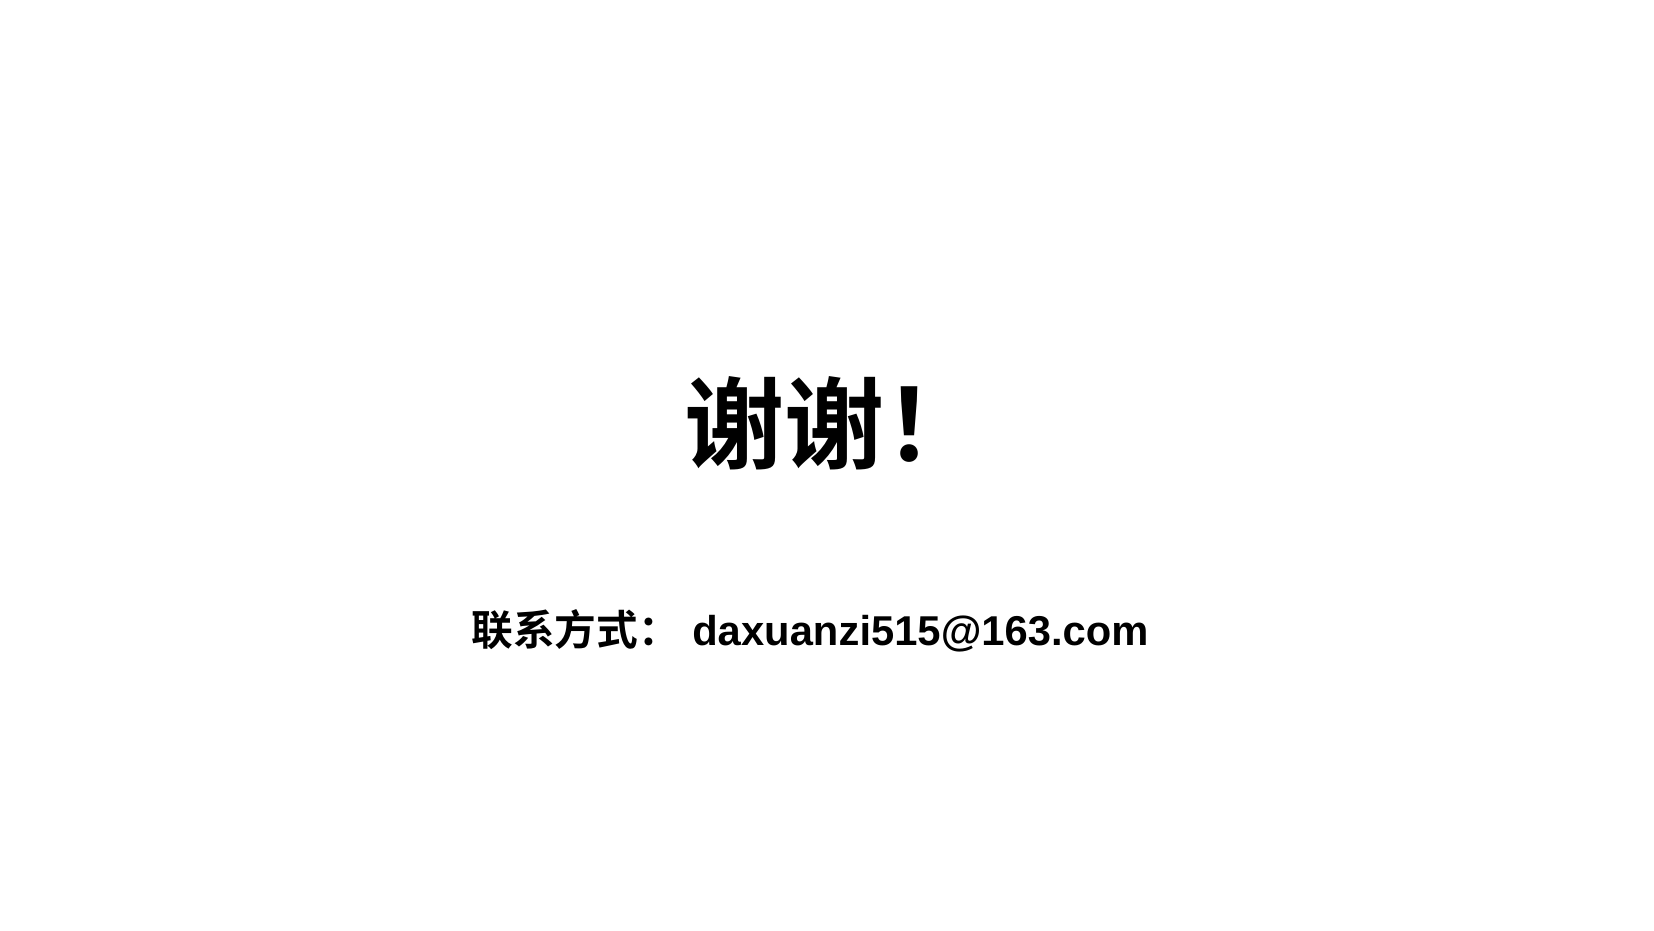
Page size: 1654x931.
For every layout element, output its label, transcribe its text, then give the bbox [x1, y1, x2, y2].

title 联系方式：daxuanzi515@163.com [300, 549, 1321, 706]
title 谢谢！ [90, 339, 1579, 496]
